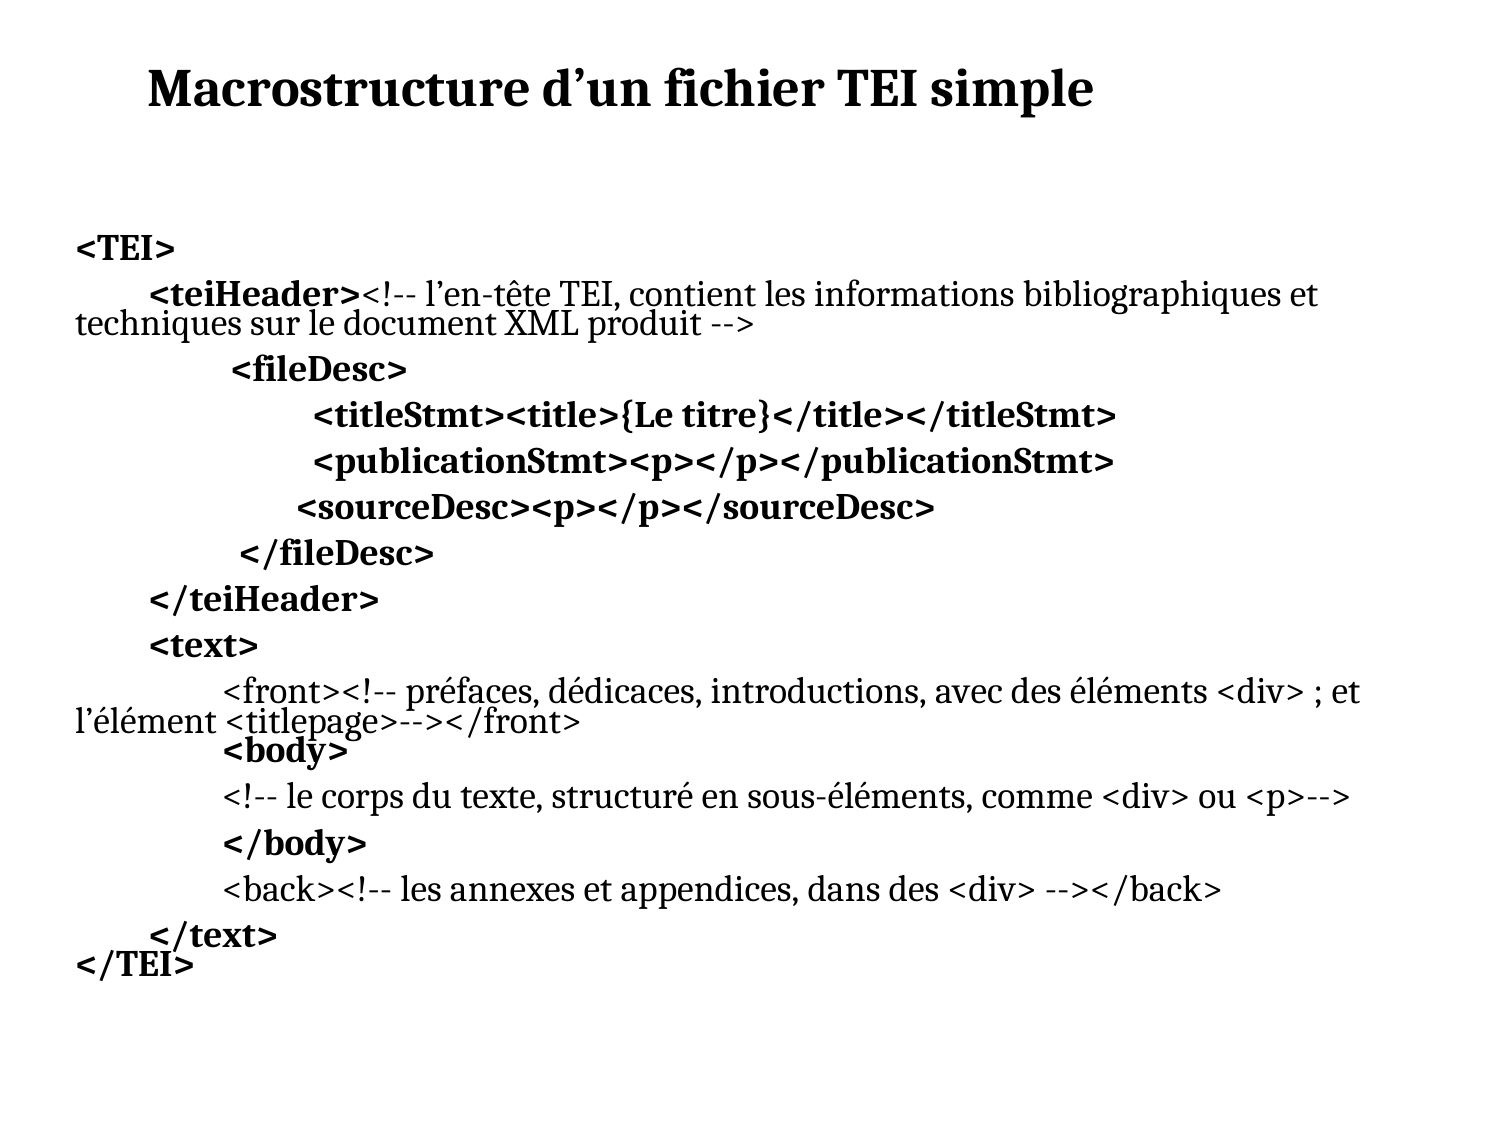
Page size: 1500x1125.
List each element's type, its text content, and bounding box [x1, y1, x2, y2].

subtitle <TEI> <teiHeader><!-- l’en-tête TEI, contient les informations bibliographiques et techniques sur le document XML produit --> <fileDesc> <titleStmt><title>{Le titre}</title></titleStmt> <publicationStmt><p></p></publicationStmt> <sourceDesc><p></p></sourceDesc> </fileDesc> </teiHeader> <text> <front><!-- préfaces, dédicaces, introductions, avec des éléments <div> ; et l’élément <titlepage>--></front> <body> <!-- le corps du texte, structuré en sous-éléments, comme <div> ou <p>--> </body> <back><!-- les annexes et appendices, dans des <div> --></back> </text> </TEI> [75, 211, 1425, 1058]
title Macrostructure d’un fichier TEI simple [0, 0, 1439, 178]
